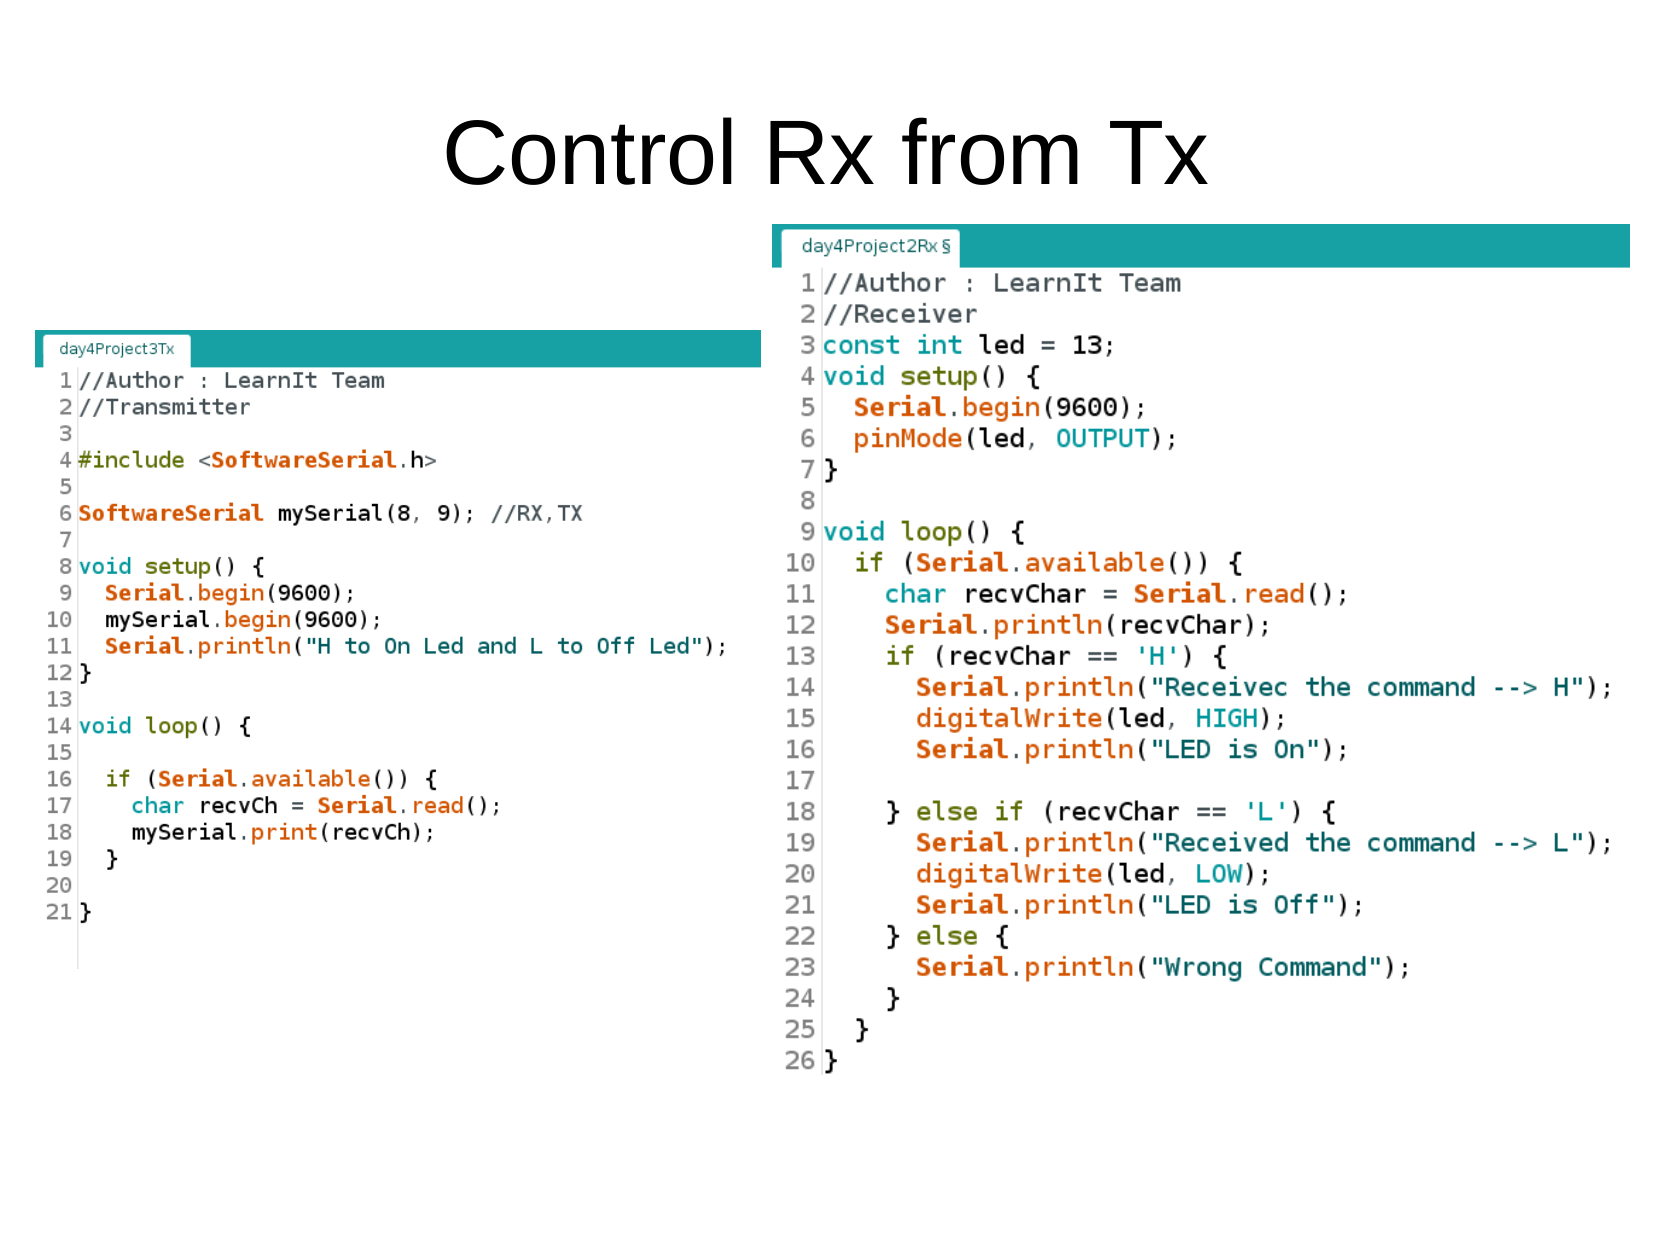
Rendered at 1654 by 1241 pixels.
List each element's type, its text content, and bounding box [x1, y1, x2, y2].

title Control Rx from Tx [82, 49, 1571, 257]
picture [772, 224, 1630, 1075]
picture [35, 330, 761, 969]
